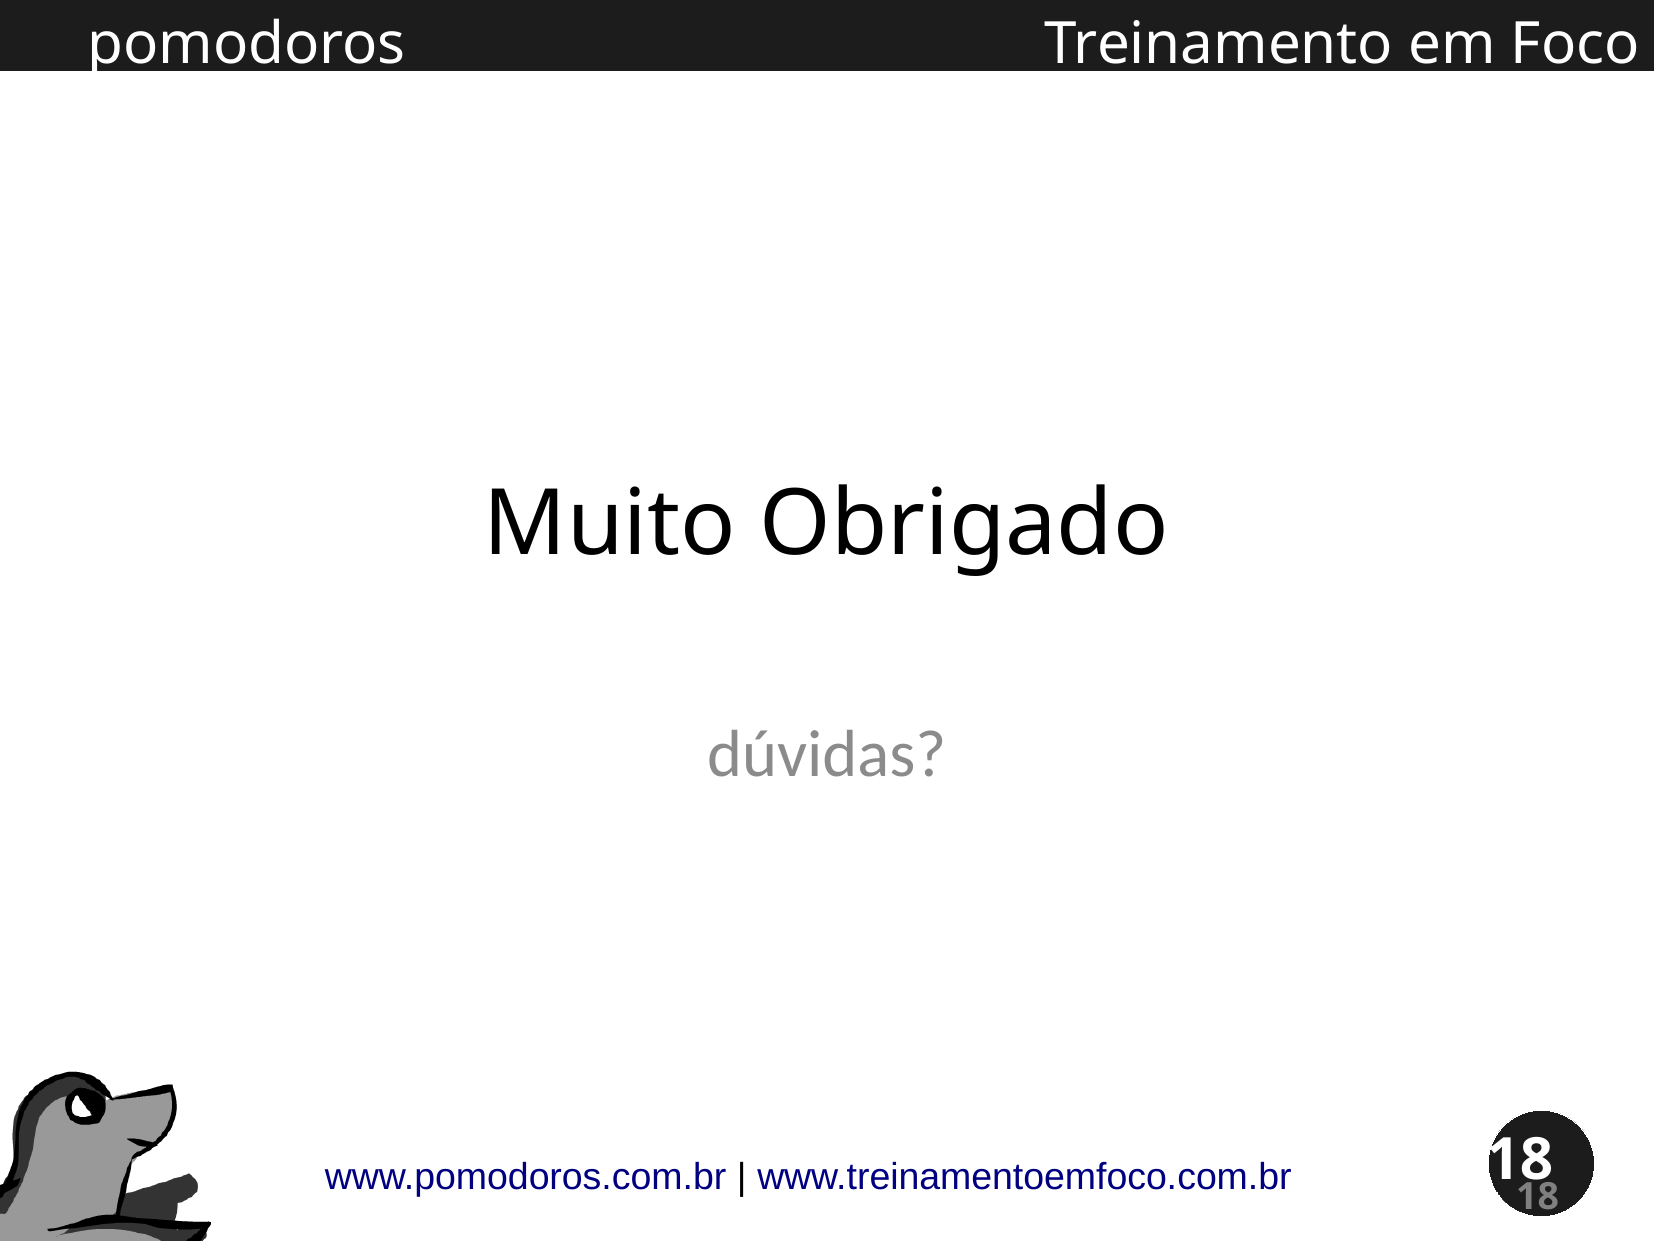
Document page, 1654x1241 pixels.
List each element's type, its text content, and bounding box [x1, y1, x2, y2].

text_box dúvidas? [248, 702, 1406, 1020]
text_box Muito Obrigado [124, 385, 1530, 651]
picture [0, 1003, 249, 1241]
